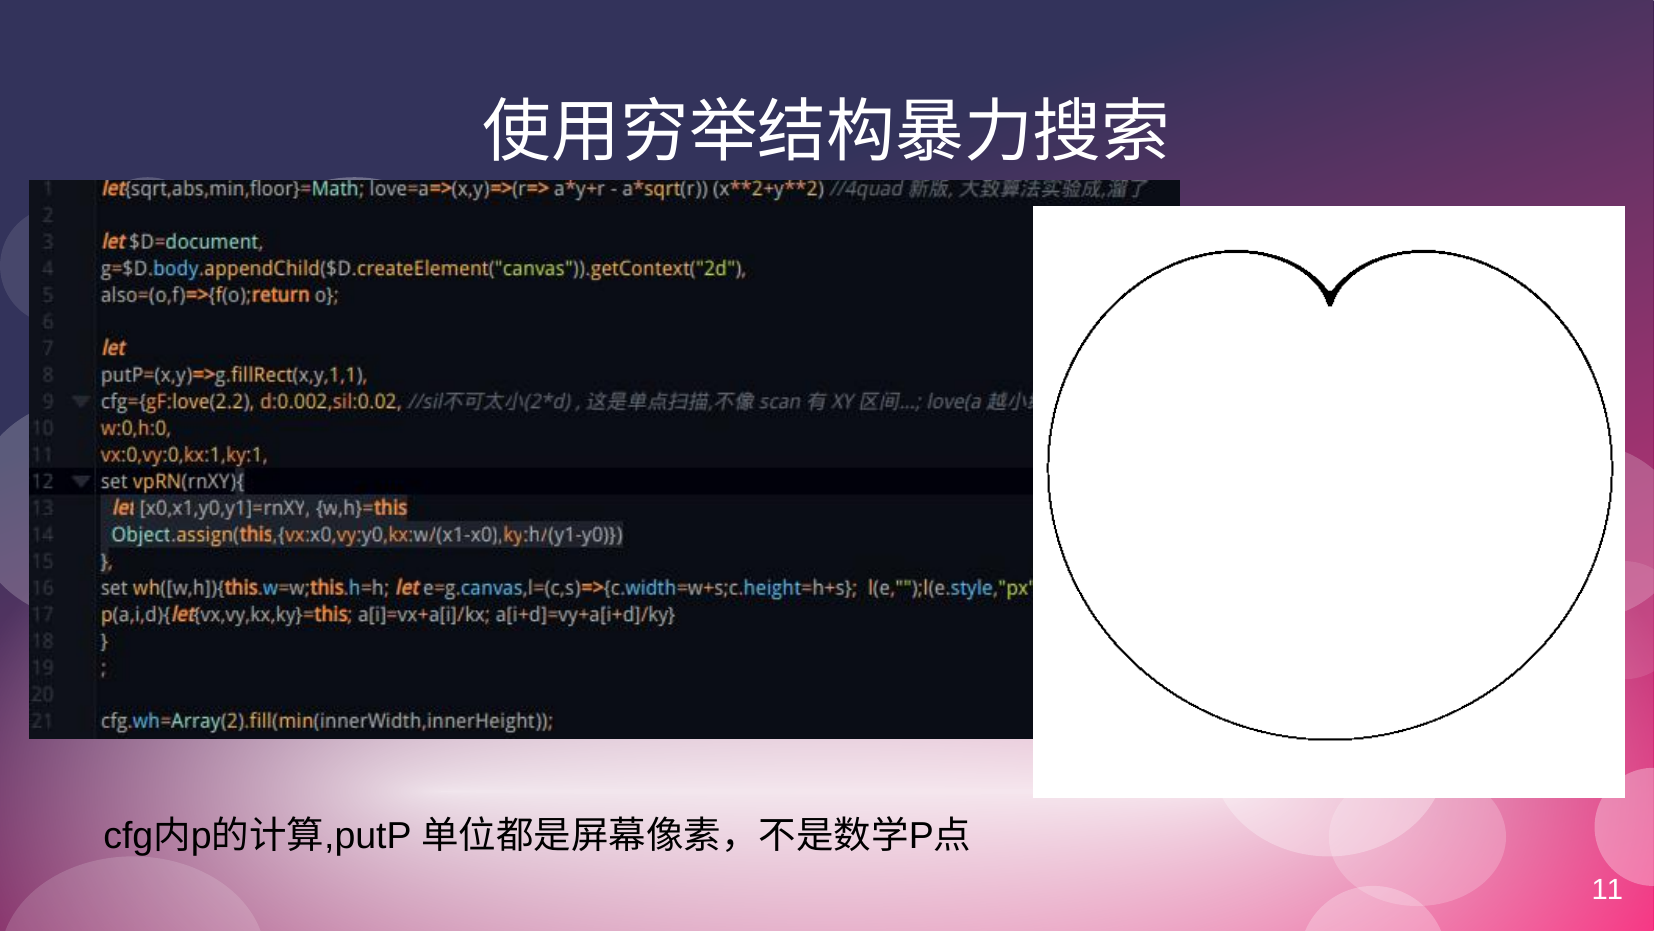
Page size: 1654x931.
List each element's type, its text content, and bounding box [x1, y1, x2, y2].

title 使用穷举结构暴力搜索 [88, 44, 1565, 206]
text_box cfg内p的计算,putP 单位都是屏幕像素，不是数学P点 [88, 797, 1093, 856]
picture [29, 180, 1625, 798]
